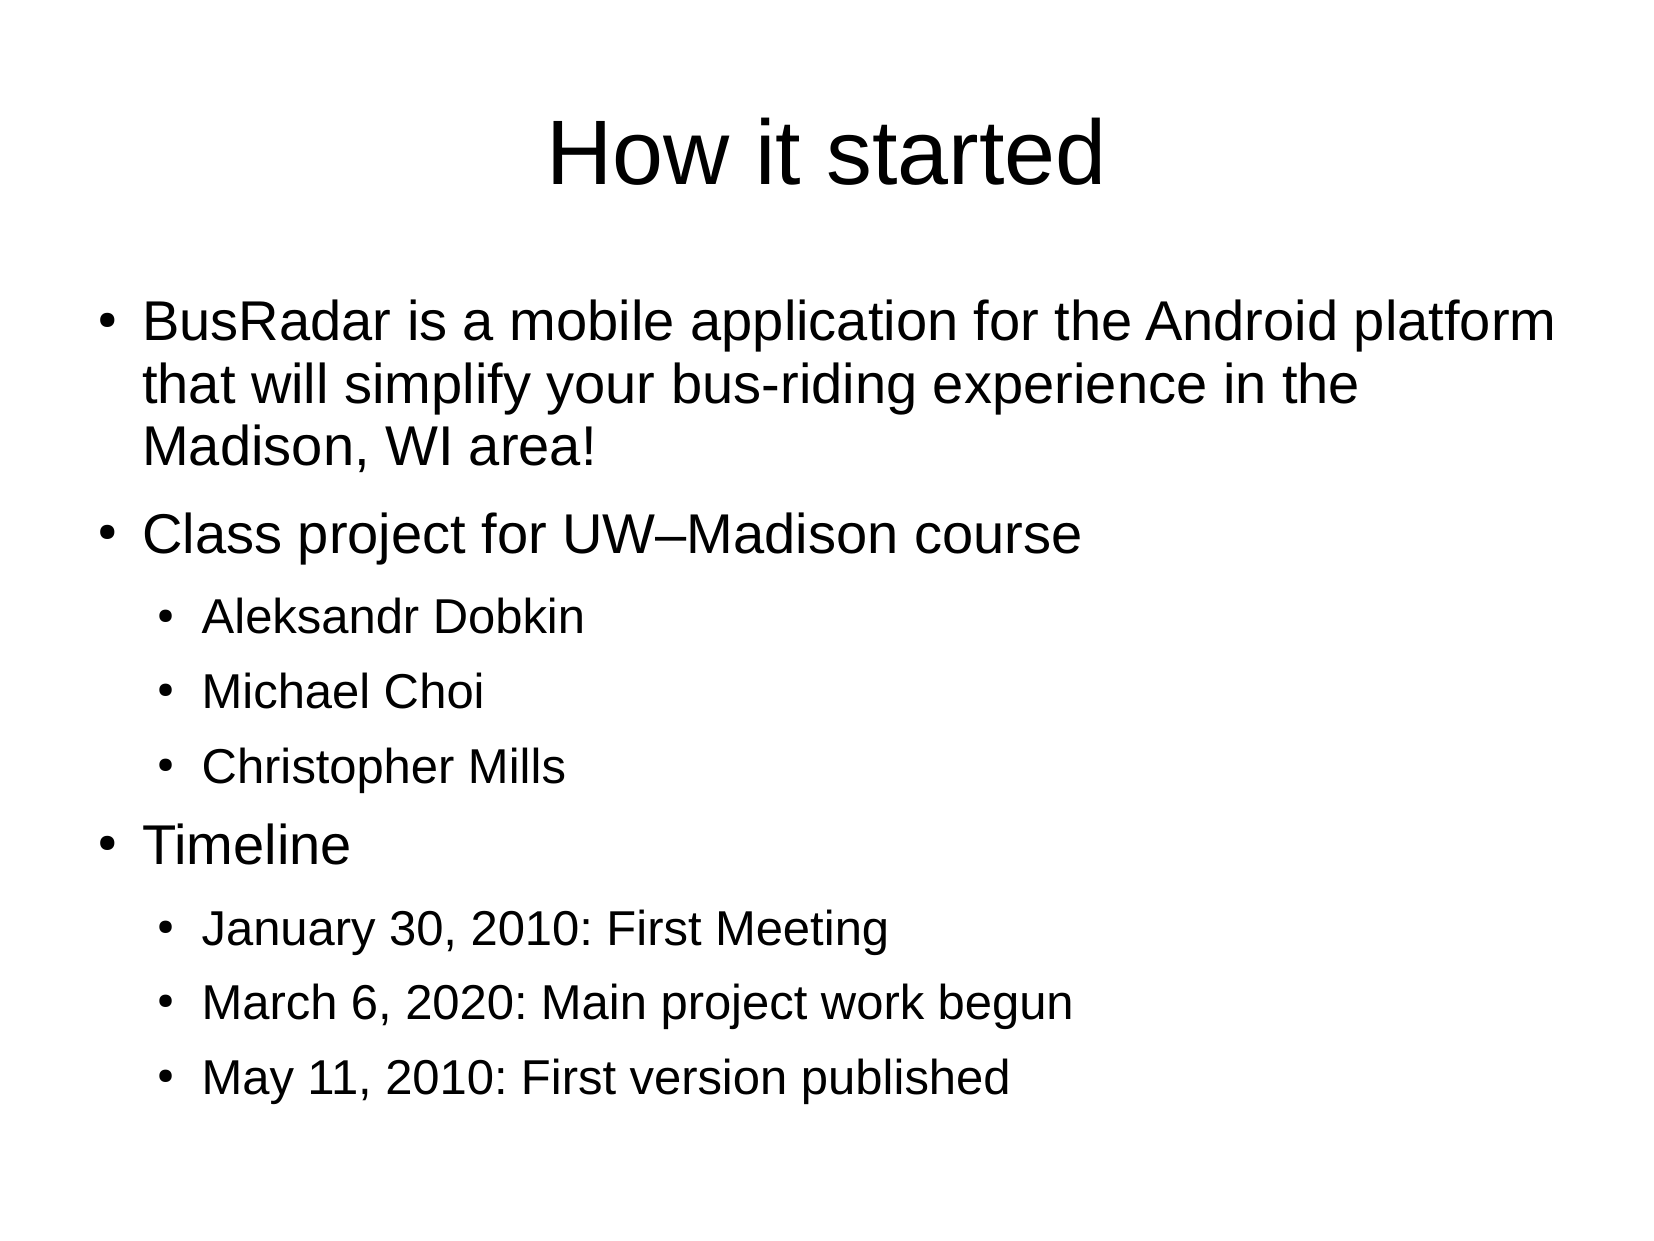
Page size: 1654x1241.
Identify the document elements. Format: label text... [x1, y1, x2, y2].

list BusRadar is a mobile application for the Android platform that will simplify your bus-riding experience in the Madison, WI area! Class project for UW–Madison course Aleksandr Dobkin Michael Choi Christopher Mills Timeline January 30, 2010: First Meeting March 6, 2020: Main project work begun May 11, 2010: First version published [82, 290, 1571, 1109]
title How it started [82, 49, 1571, 257]
